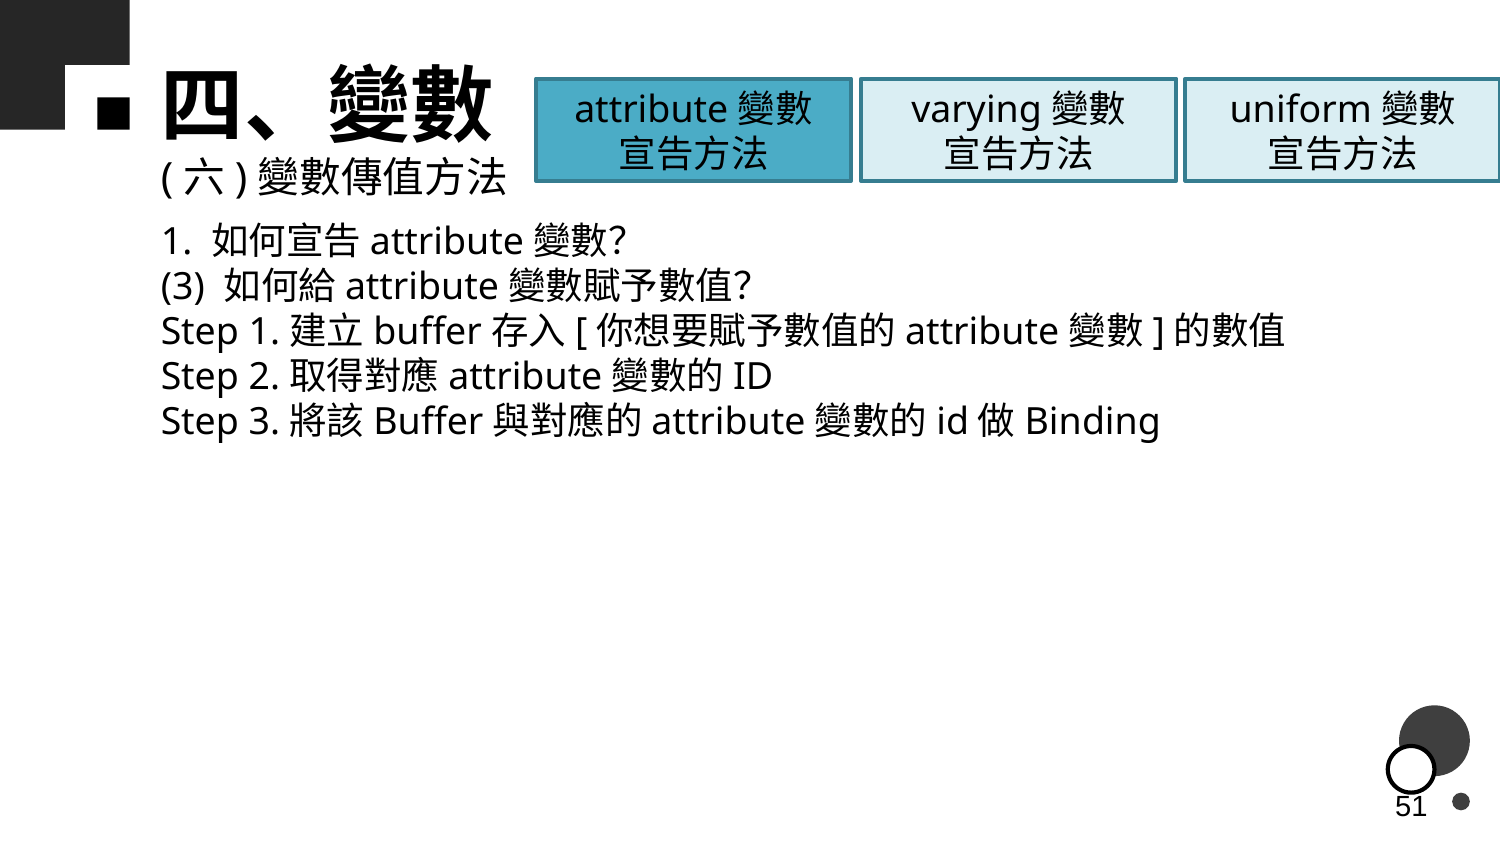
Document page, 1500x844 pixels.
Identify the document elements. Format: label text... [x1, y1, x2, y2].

text_box (六)變數傳值方法 [145, 143, 820, 209]
text_box [0, 0, 130, 130]
title 四、變數 [145, 32, 845, 143]
text_box attribute變數 宣告方法 [535, 78, 852, 181]
text_box [97, 97, 130, 130]
text_box [1452, 792, 1470, 811]
text_box [1387, 705, 1470, 782]
text_box varying變數 宣告方法 [861, 78, 1177, 181]
text_box uniform變數 宣告方法 [1185, 78, 1500, 181]
slide_number <number> [1092, 782, 1443, 827]
text_box 1. 如何宣告attribute變數？ (3) 如何給attribute變數賦予數值？ Step 1.建立buffer存入[你想要賦予數值的attribute變數]的數值 Step 2.取得對應attribute變數的ID Step 3.將該Buffer與對應的attribute變數的id做Binding [145, 209, 1343, 450]
